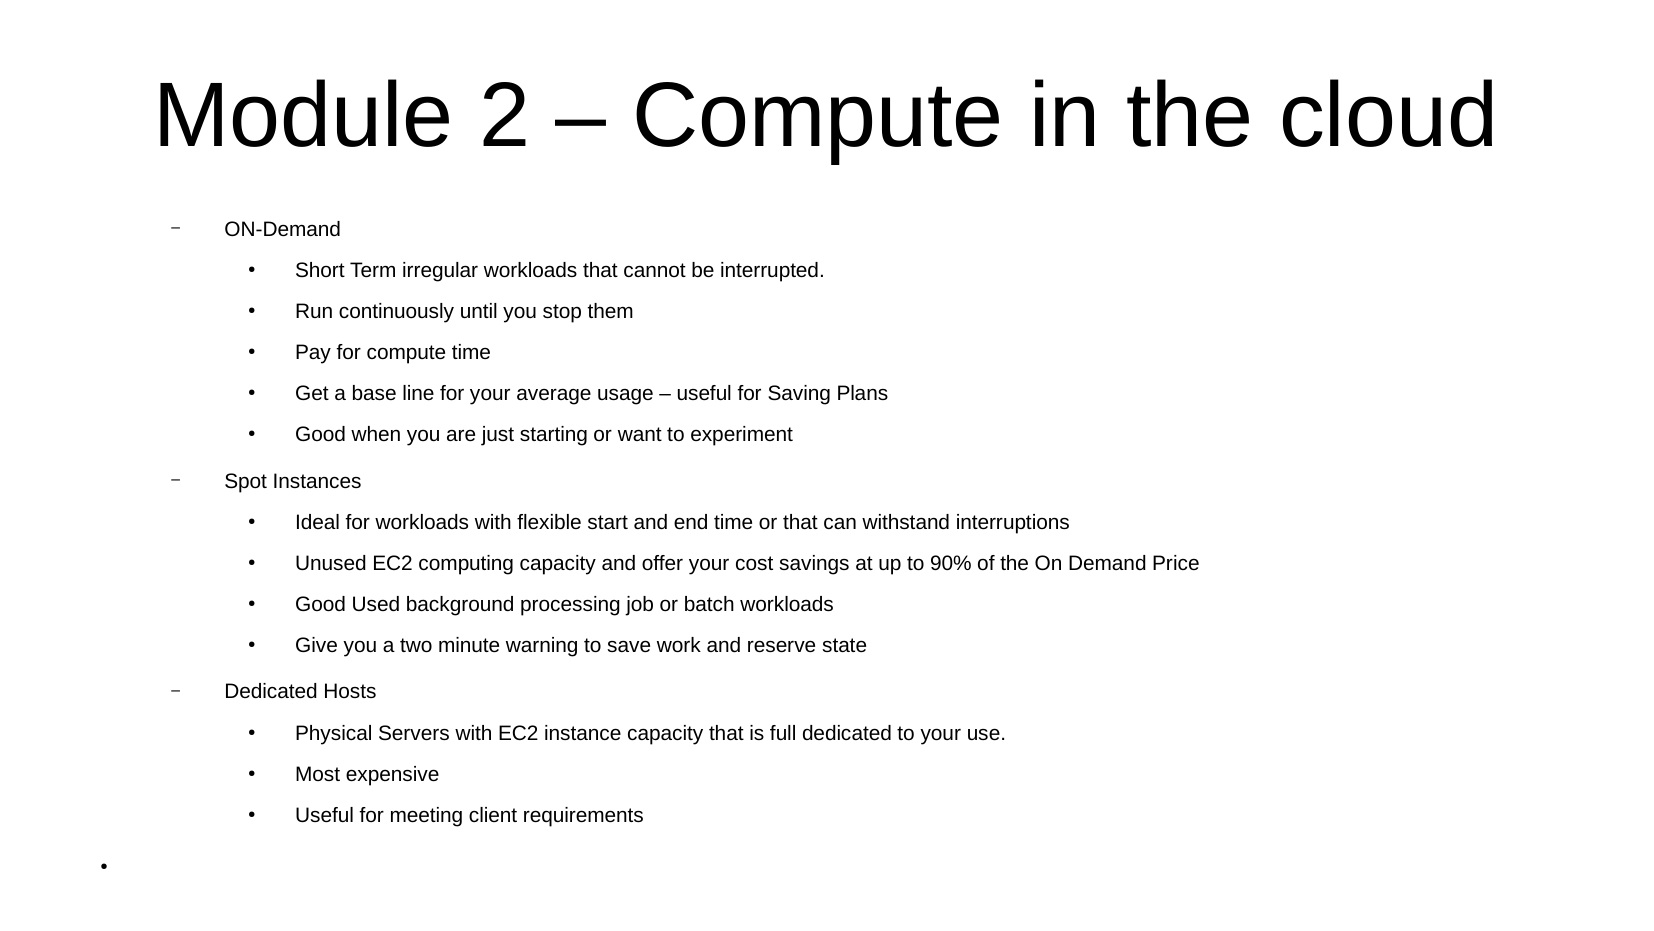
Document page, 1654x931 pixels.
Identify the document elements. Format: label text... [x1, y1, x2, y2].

title Module 2 – Compute in the cloud [82, 37, 1571, 193]
list ON-Demand Short Term irregular workloads that cannot be interrupted. Run continuously until you stop them Pay for compute time Get a base line for your average usage – useful for Saving Plans Good when you are just starting or want to experiment Spot Instances Ideal for workloads with flexible start and end time or that can withstand interruptions Unused EC2 computing capacity and offer your cost savings at up to 90% of the On Demand Price Good Used background processing job or batch workloads Give you a two minute warning to save work and reserve state Dedicated Hosts Physical Servers with EC2 instance capacity that is full dedicated to your use. Most expensive Useful for meeting client requirements [82, 217, 1636, 916]
